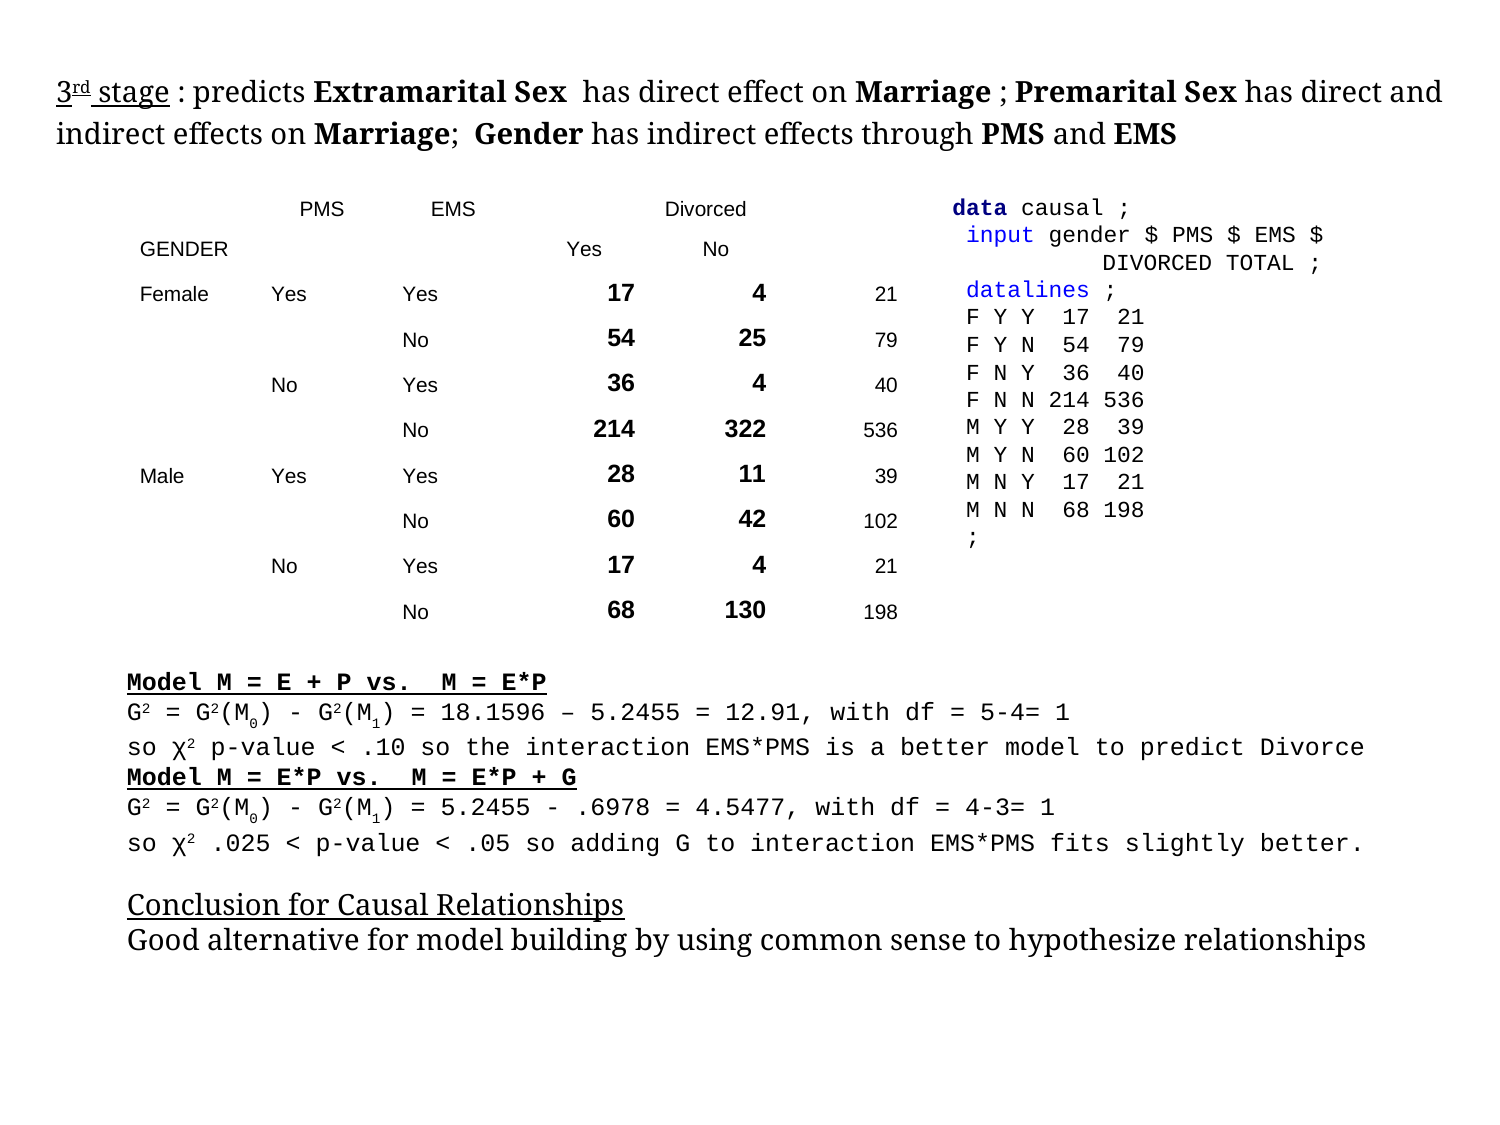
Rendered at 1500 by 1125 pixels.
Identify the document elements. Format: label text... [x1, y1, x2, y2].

table_cell [256, 314, 388, 359]
table_cell 28 [519, 450, 650, 495]
text_box 3rd stage : predicts Extramarital Sex has direct effect on Marriage ; Premarital Sex has direct and indirect effects on Marriage; Gender has indirect effects through PMS and EMS [41, 65, 1466, 159]
table_header Divorced [650, 187, 781, 228]
table_header [781, 187, 913, 228]
table_cell No [388, 314, 519, 359]
table_cell Yes [388, 268, 519, 314]
table_cell [256, 495, 388, 540]
table_cell Yes [388, 540, 519, 586]
table_cell 68 [519, 586, 650, 631]
table_cell Yes [256, 268, 388, 314]
table_cell [125, 495, 256, 540]
table_cell No [256, 540, 388, 586]
table_cell 17 [519, 540, 650, 586]
table_header [125, 187, 256, 228]
table_cell [125, 540, 256, 586]
table_cell 4 [650, 359, 781, 404]
table_cell 11 [650, 450, 781, 495]
table_cell 17 [519, 268, 650, 314]
table_cell 54 [519, 314, 650, 359]
table_cell [125, 359, 256, 404]
table_cell 322 [650, 404, 781, 450]
table_header [519, 187, 650, 228]
table_header PMS [256, 187, 388, 228]
table_cell 102 [781, 495, 913, 540]
table_cell GENDER [125, 228, 256, 268]
table_cell [256, 228, 388, 268]
table_cell 25 [650, 314, 781, 359]
table_cell Yes [519, 228, 650, 268]
table_cell 198 [781, 586, 913, 631]
table_cell No [256, 359, 388, 404]
table_cell No [388, 586, 519, 631]
table_cell 79 [781, 314, 913, 359]
table_cell [125, 586, 256, 631]
table_cell Yes [388, 450, 519, 495]
table_cell No [388, 404, 519, 450]
table_cell Yes [388, 359, 519, 404]
table_cell [256, 586, 388, 631]
text_box data causal ; input gender $ PMS $ EMS $ DIVORCED TOTAL ; datalines ; F Y Y 17 21 F Y N 54 79 F N Y 36 40 F N N 214 536 M Y Y 28 39 M Y N 60 102 M N Y 17 21 M N N 68 198 ; [937, 184, 1401, 558]
table_cell 4 [650, 268, 781, 314]
table_cell 21 [781, 540, 913, 586]
table_cell No [650, 228, 781, 268]
table_cell 21 [781, 268, 913, 314]
table_cell 39 [781, 450, 913, 495]
table_cell Male [125, 450, 256, 495]
table_cell 40 [781, 359, 913, 404]
table_cell [256, 404, 388, 450]
table_header EMS [388, 187, 519, 228]
table_cell [125, 404, 256, 450]
table_cell 536 [781, 404, 913, 450]
table_cell Yes [256, 450, 388, 495]
table_cell 214 [519, 404, 650, 450]
text_box Model M = E + P vs. M = E*P G2 = G2(M0) - G2(M1) = 18.1596 – 5.2455 = 12.91, with df = 5-4= 1 so χ2 p-value < .10 so the interaction EMS*PMS is a better model to predict Divorce Model M = E*P vs. M = E*P + G G2 = G2(M0) - G2(M1) = 5.2455 - .6978 = 4.5477, with df = 4-3= 1 so χ2 .025 < p-value < .05 so adding G to interaction EMS*PMS fits slightly better. Conclusion for Causal Relationships Good alternative for model building by using common sense to hypothesize relationships [112, 658, 1383, 999]
table_cell No [388, 495, 519, 540]
table_cell [125, 314, 256, 359]
table_cell 4 [650, 540, 781, 586]
table_cell 42 [650, 495, 781, 540]
table_cell [781, 228, 913, 268]
table_cell Female [125, 268, 256, 314]
table_cell 130 [650, 586, 781, 631]
table_cell [388, 228, 519, 268]
table_cell 36 [519, 359, 650, 404]
table_cell 60 [519, 495, 650, 540]
